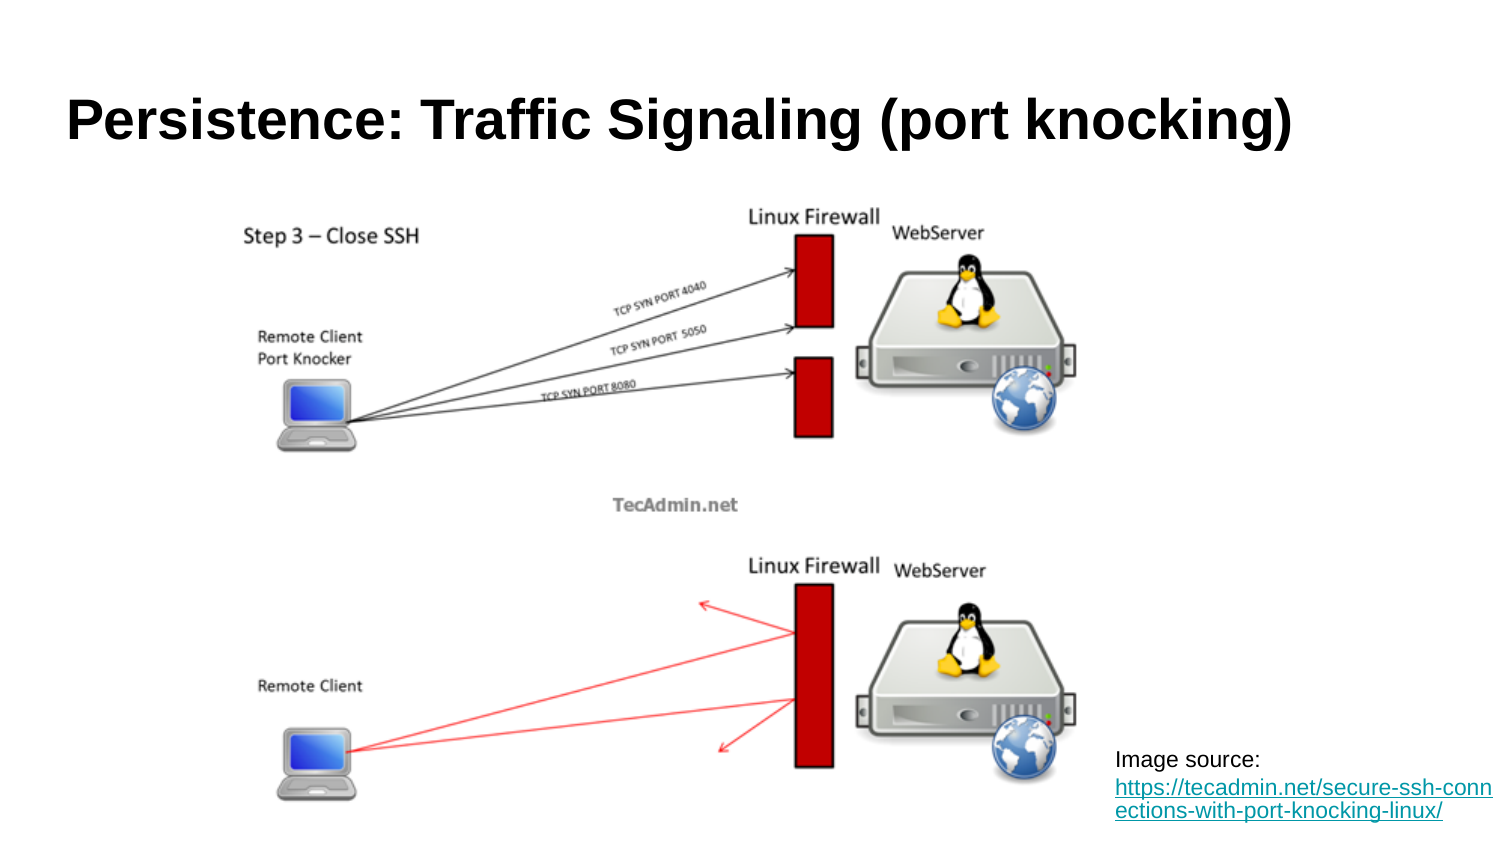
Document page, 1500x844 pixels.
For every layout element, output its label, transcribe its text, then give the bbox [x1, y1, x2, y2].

title Persistence: Traffic Signaling (port knocking) [51, 72, 1449, 167]
text_box Image source: https://tecadmin.net/secure-ssh-connections-with-port-knocking-linux/ [1099, 730, 1500, 816]
picture [225, 191, 1084, 819]
